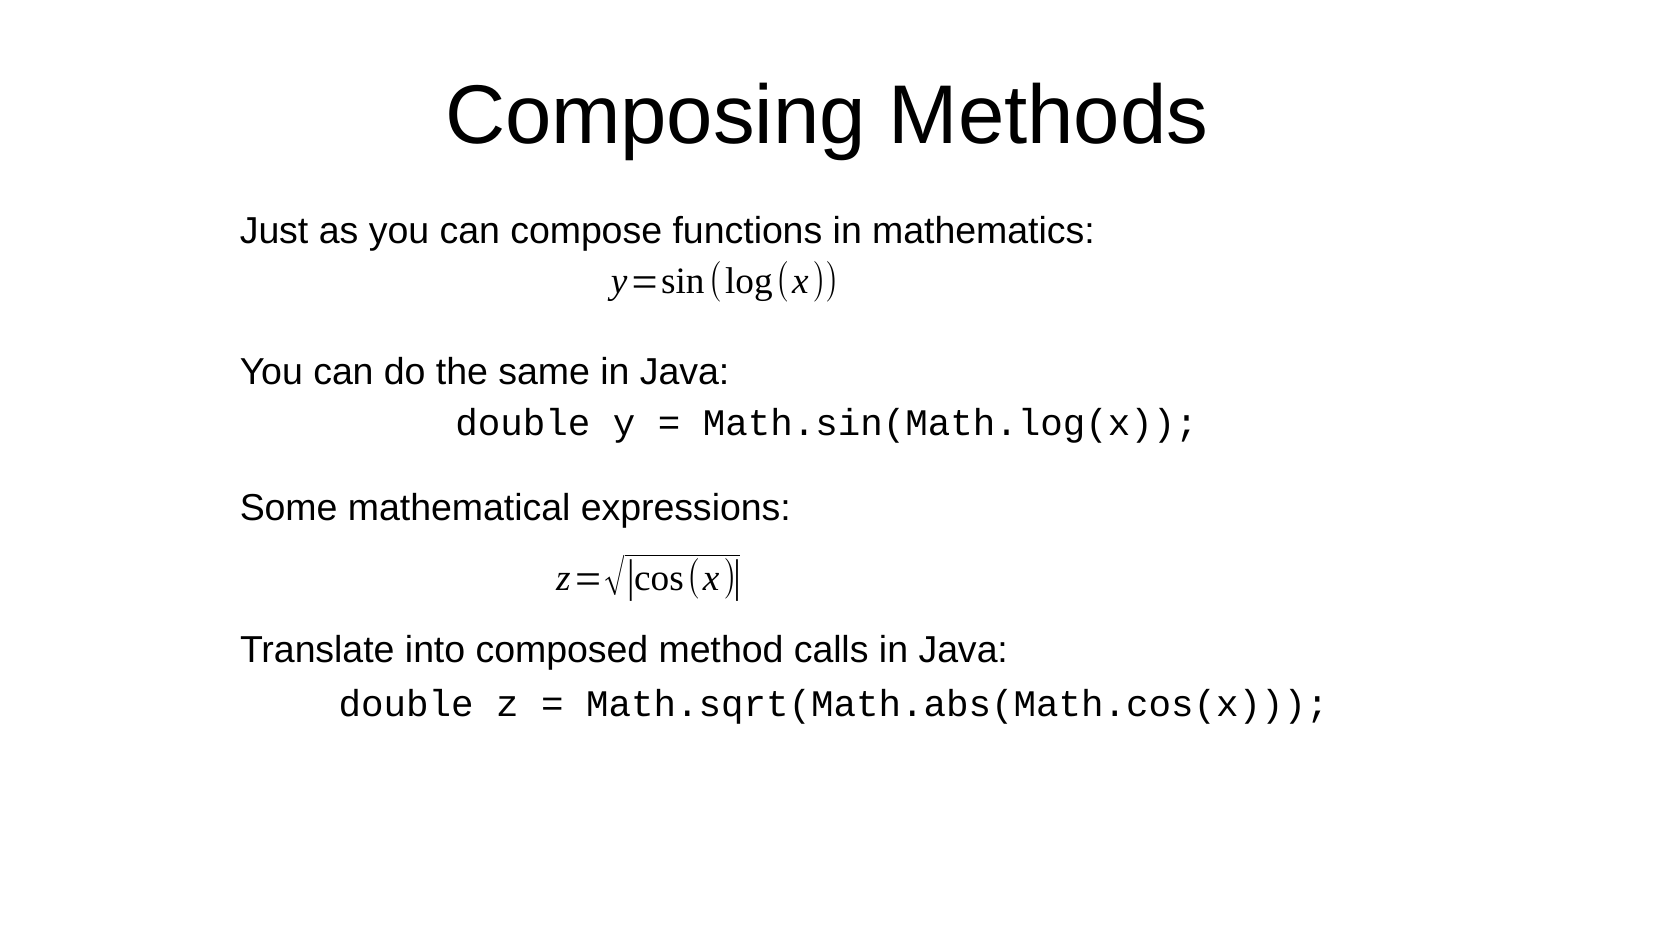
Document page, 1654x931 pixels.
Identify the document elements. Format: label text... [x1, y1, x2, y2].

chart [548, 553, 751, 603]
text_box Some mathematical expressions: [225, 479, 807, 537]
text_box Translate into composed method calls in Java: [225, 621, 1024, 679]
chart [600, 258, 845, 305]
text_box double z = Math.sqrt(Math.abs(Math.cos(x))); [323, 678, 1344, 736]
text_box Just as you can compose functions in mathematics: [225, 201, 1111, 259]
text_box double y = Math.sin(Math.log(x)); [440, 396, 1213, 455]
text_box You can do the same in Java: [225, 343, 745, 401]
title Composing Methods [82, 37, 1571, 193]
